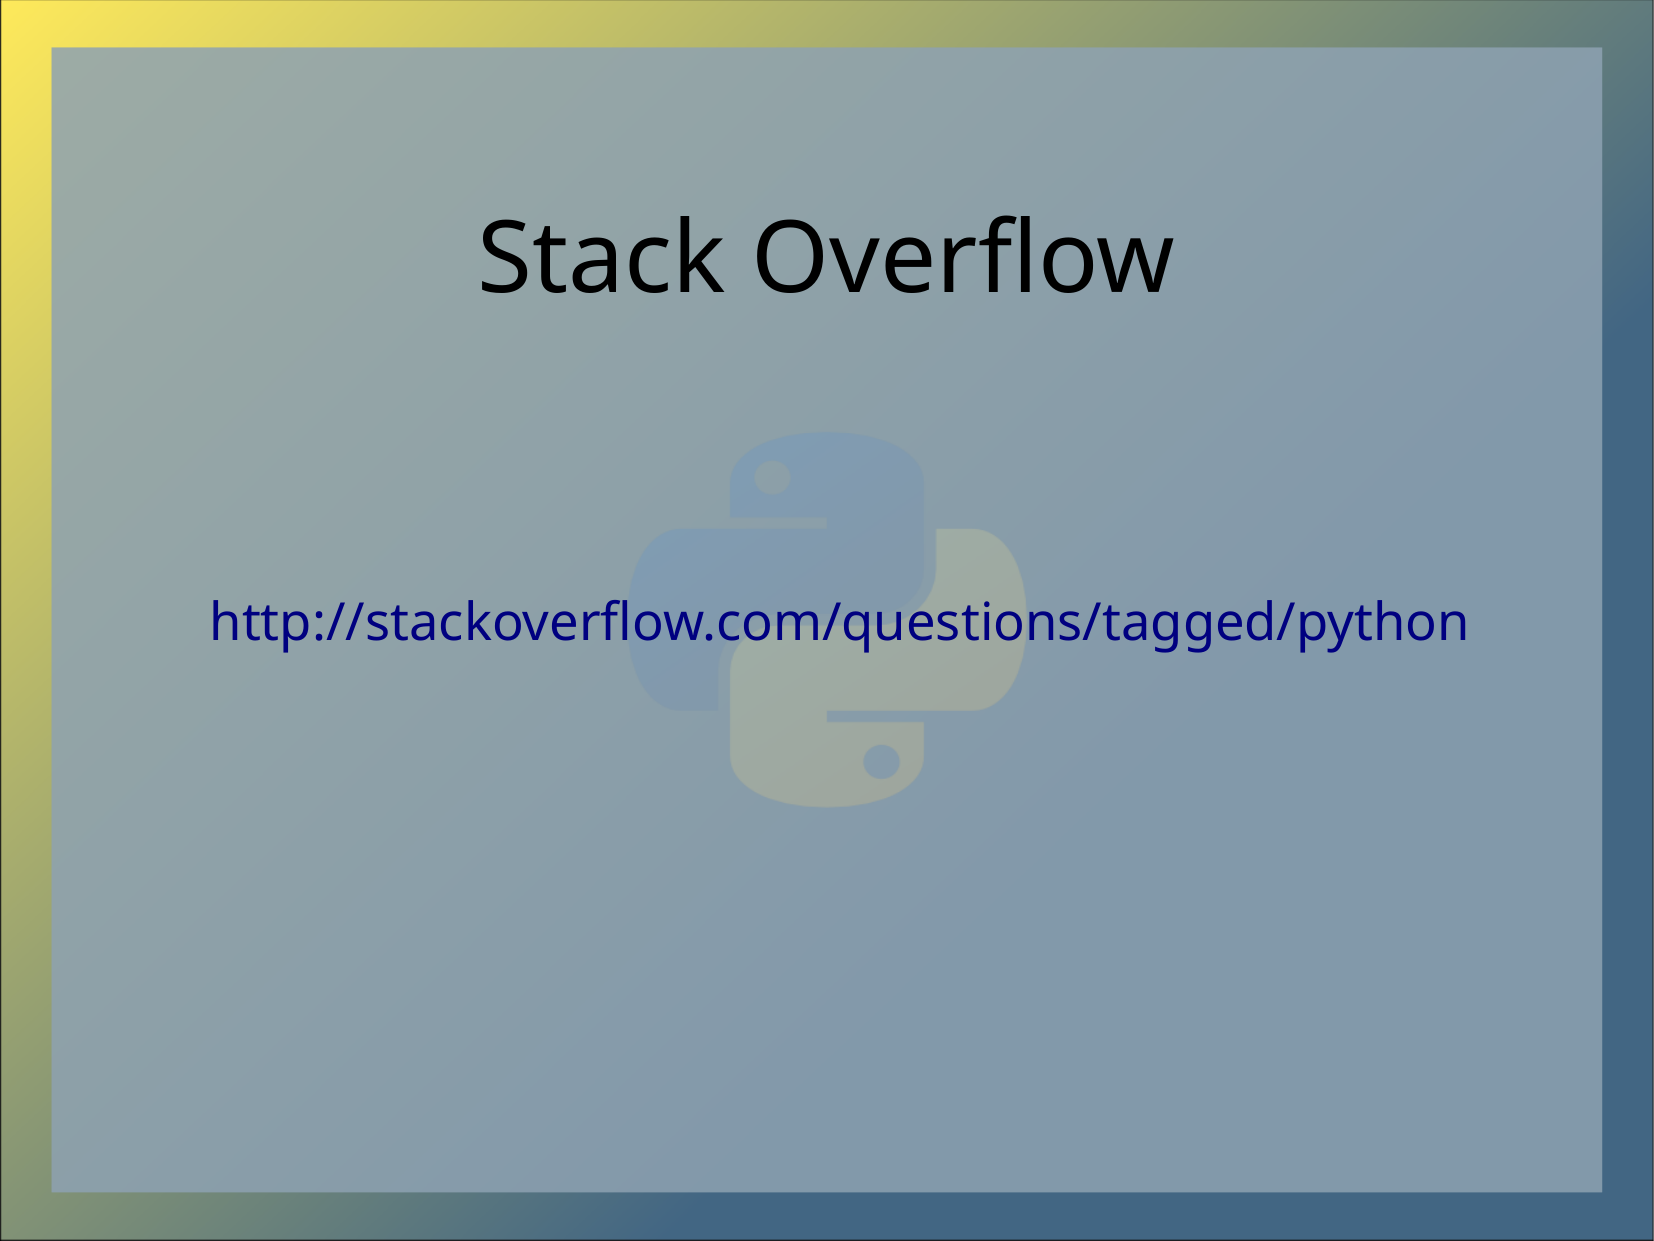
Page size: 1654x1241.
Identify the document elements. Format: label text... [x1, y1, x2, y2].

list http://stackoverflow.com/questions/tagged/python [82, 584, 1571, 656]
title Stack Overflow [82, 150, 1571, 358]
picture [0, 0, 1654, 1241]
